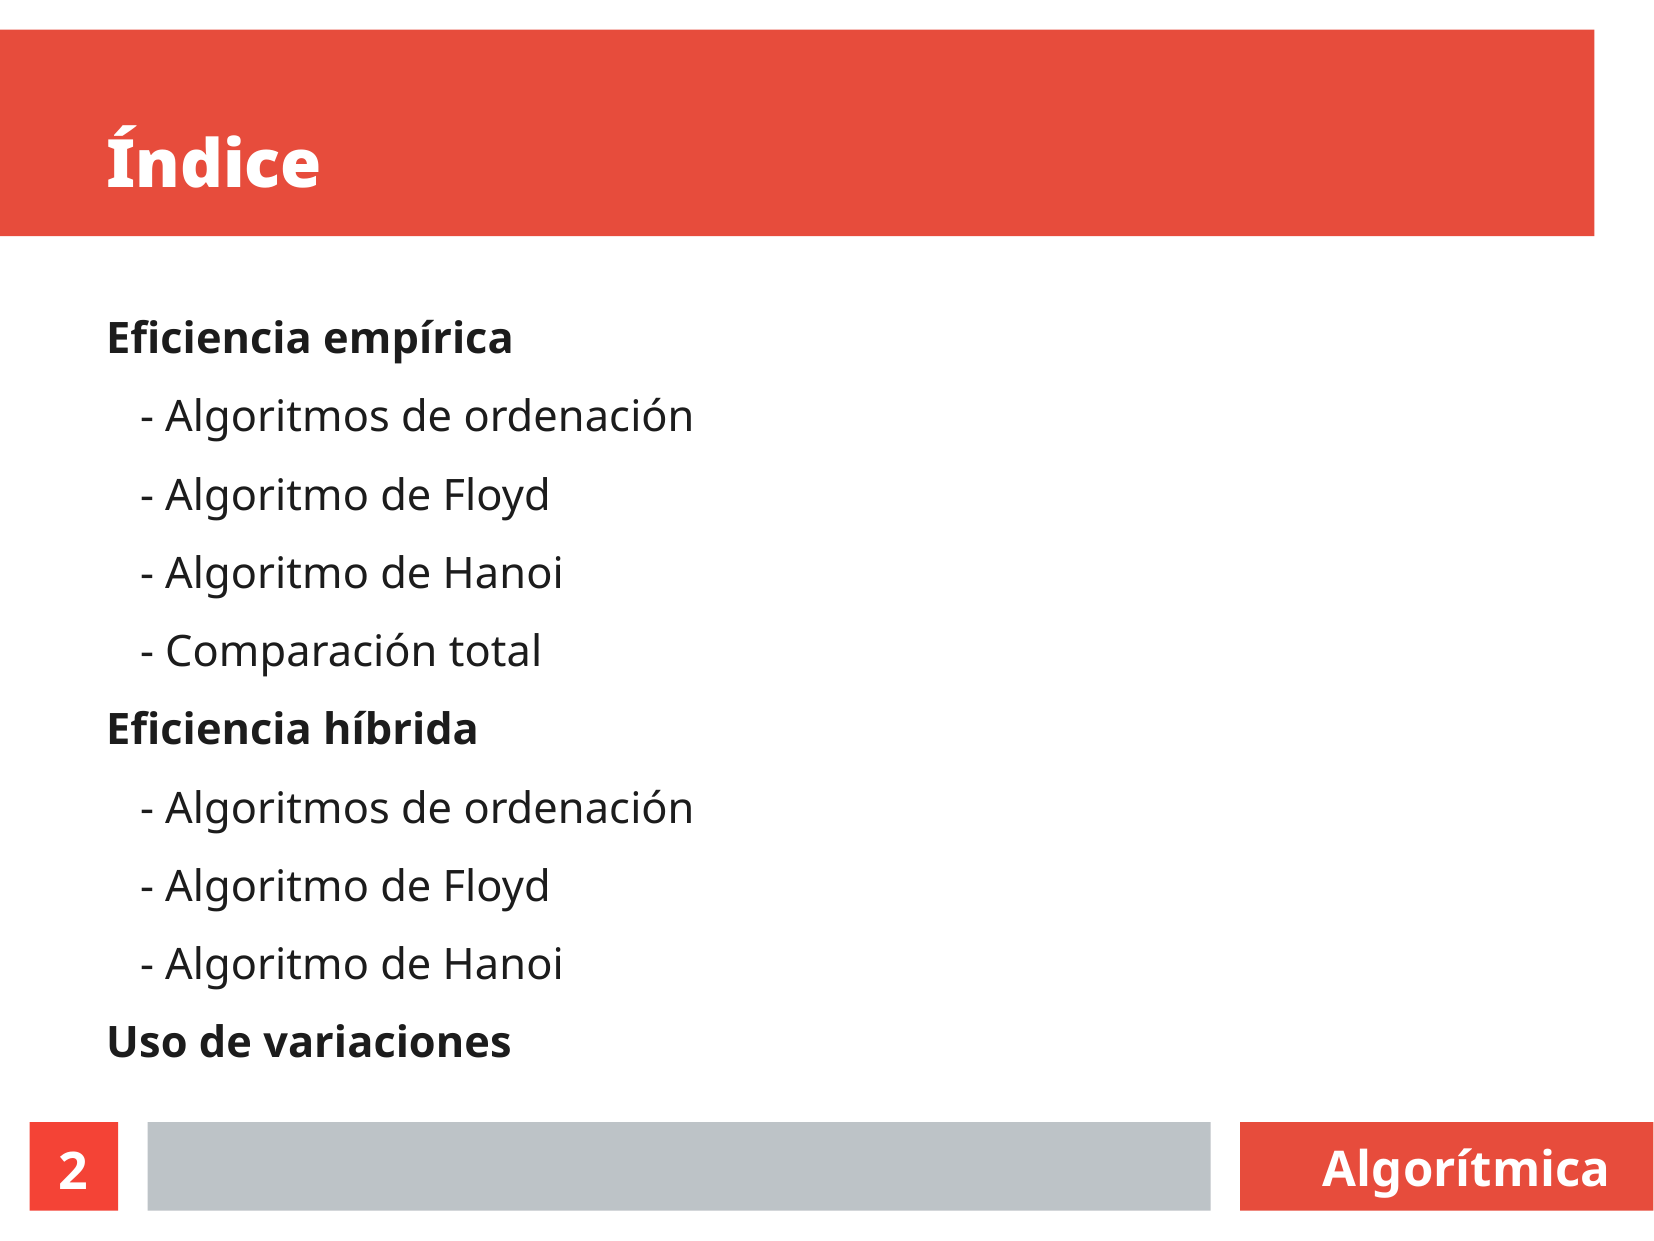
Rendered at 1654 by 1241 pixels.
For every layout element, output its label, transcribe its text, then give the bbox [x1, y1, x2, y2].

list Algorítmica [1322, 1133, 1619, 1205]
list Eficiencia empírica - Algoritmos de ordenación - Algoritmo de Floyd - Algoritmo de Hanoi - Comparación total Eficiencia híbrida - Algoritmos de ordenación - Algoritmo de Floyd - Algoritmo de Hanoi Uso de variaciones [106, 307, 1170, 1075]
title Índice [106, 59, 367, 207]
list 2 [59, 1133, 130, 1205]
